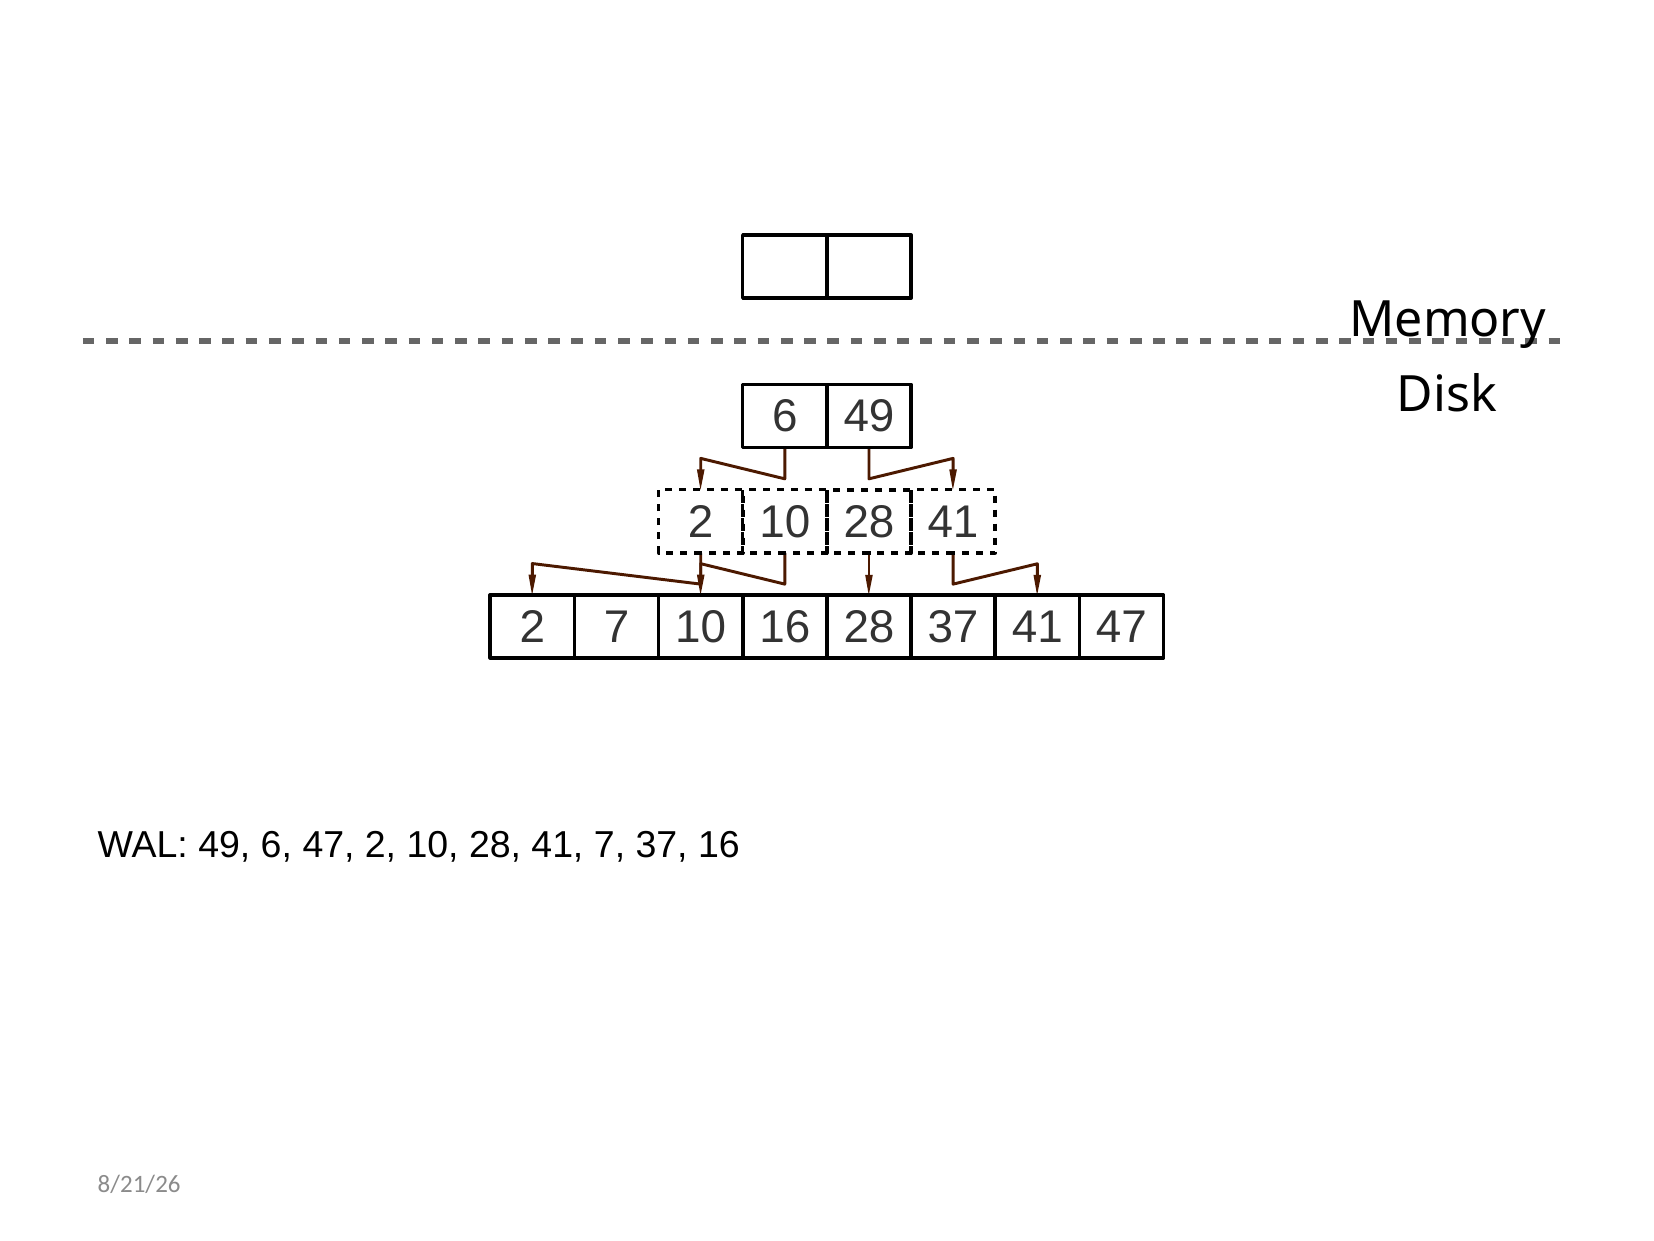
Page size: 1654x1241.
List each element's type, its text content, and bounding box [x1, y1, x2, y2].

text_box 41 [995, 595, 1079, 659]
text_box WAL: 49, 6, 47, 2, 10, 28, 41, 7, 37, 16 [82, 815, 1501, 892]
text_box Memory [1334, 275, 1590, 377]
text_box 2 [658, 489, 742, 553]
text_box 47 [1079, 595, 1164, 659]
text_box 16 [742, 594, 827, 658]
text_box 10 [658, 594, 743, 659]
text_box 2 [490, 594, 574, 658]
text_box 28 [826, 595, 910, 659]
text_box 28 [826, 489, 910, 553]
text_box Disk [1381, 350, 1534, 452]
text_box 41 [910, 489, 996, 553]
text_box 49 [826, 384, 912, 448]
text_box 37 [910, 594, 996, 659]
text_box 10 [742, 489, 826, 553]
text_box 6 [742, 384, 826, 448]
text_box 7 [574, 594, 658, 658]
